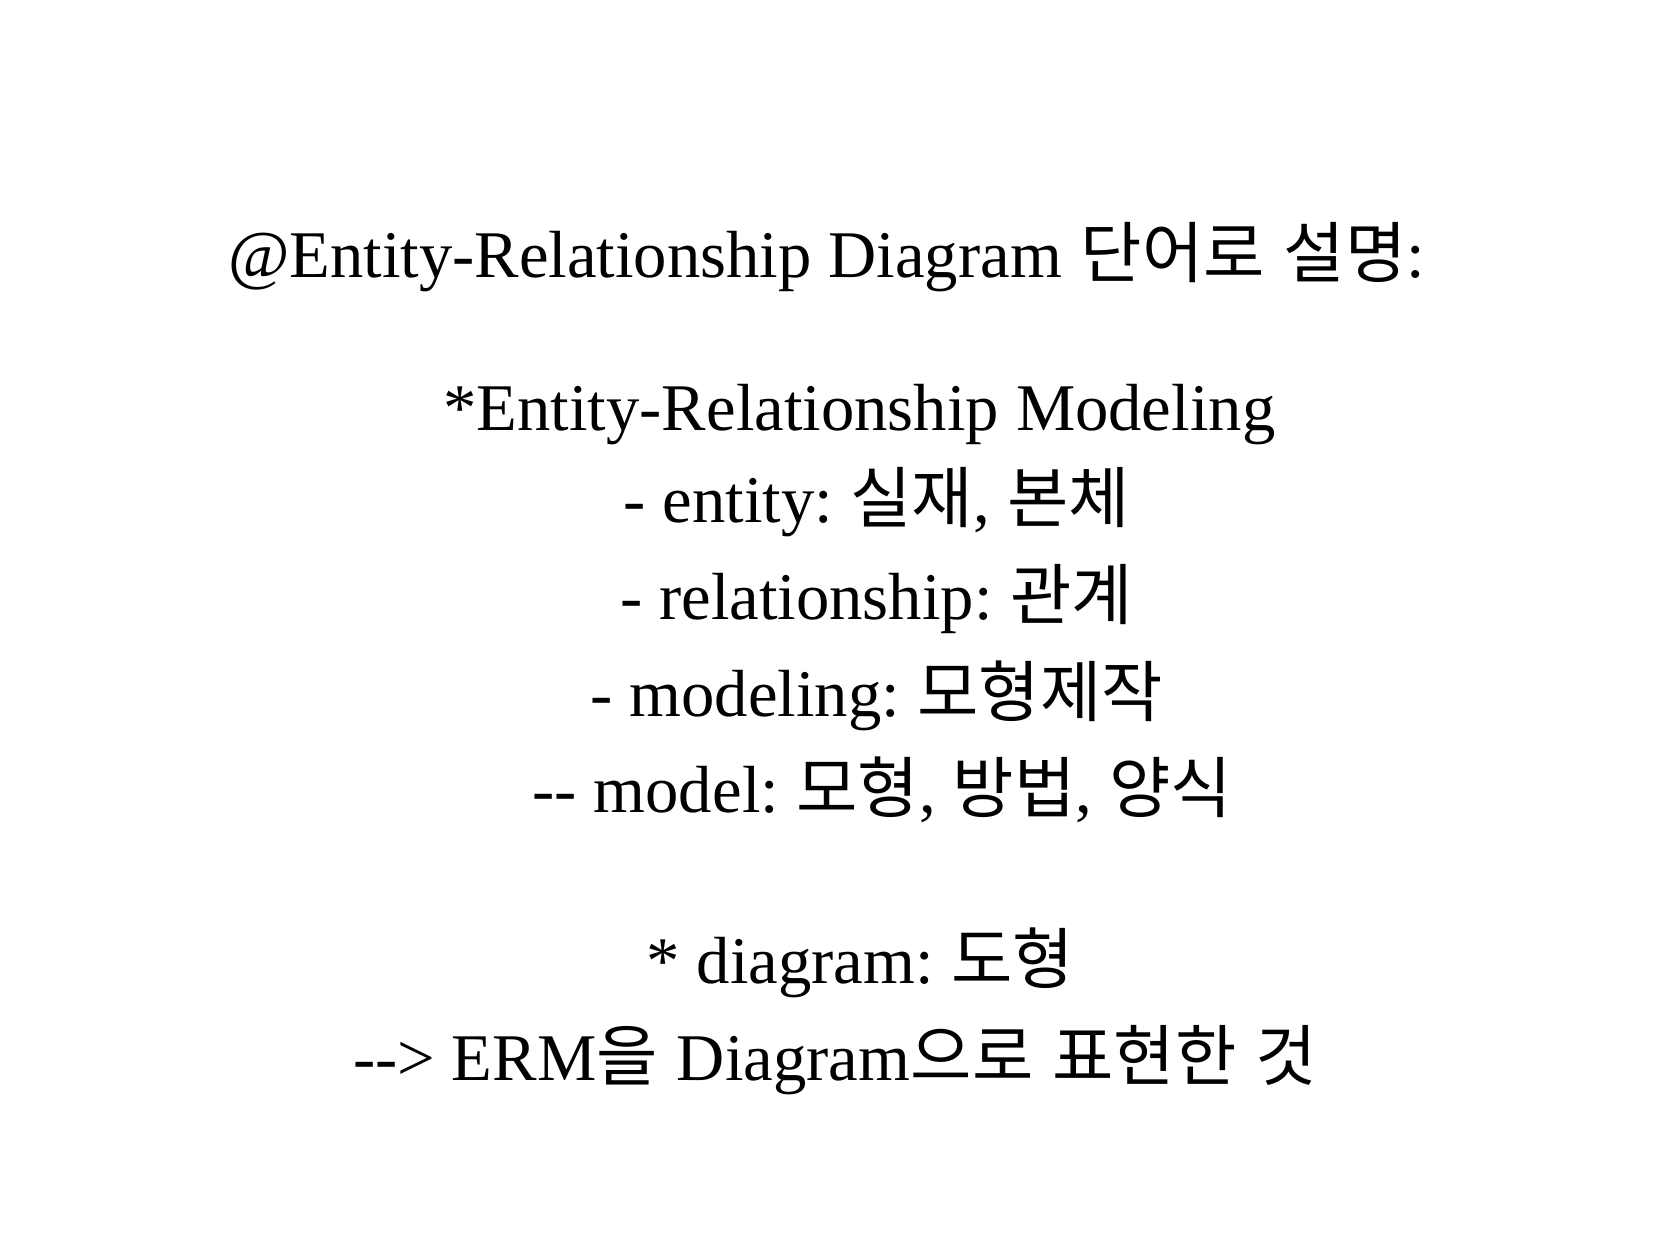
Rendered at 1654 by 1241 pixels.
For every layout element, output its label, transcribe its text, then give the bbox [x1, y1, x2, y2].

subtitle @Entity-Relationship Diagram 단어로 설명: *Entity-Relationship Modeling - entity: 실재, 본체 - relationship: 관계 - modeling: 모형제작 -- model: 모형, 방법, 양식 * diagram: 도형 --> ERM을 Diagram으로 표현한 것 [82, 249, 1571, 1050]
